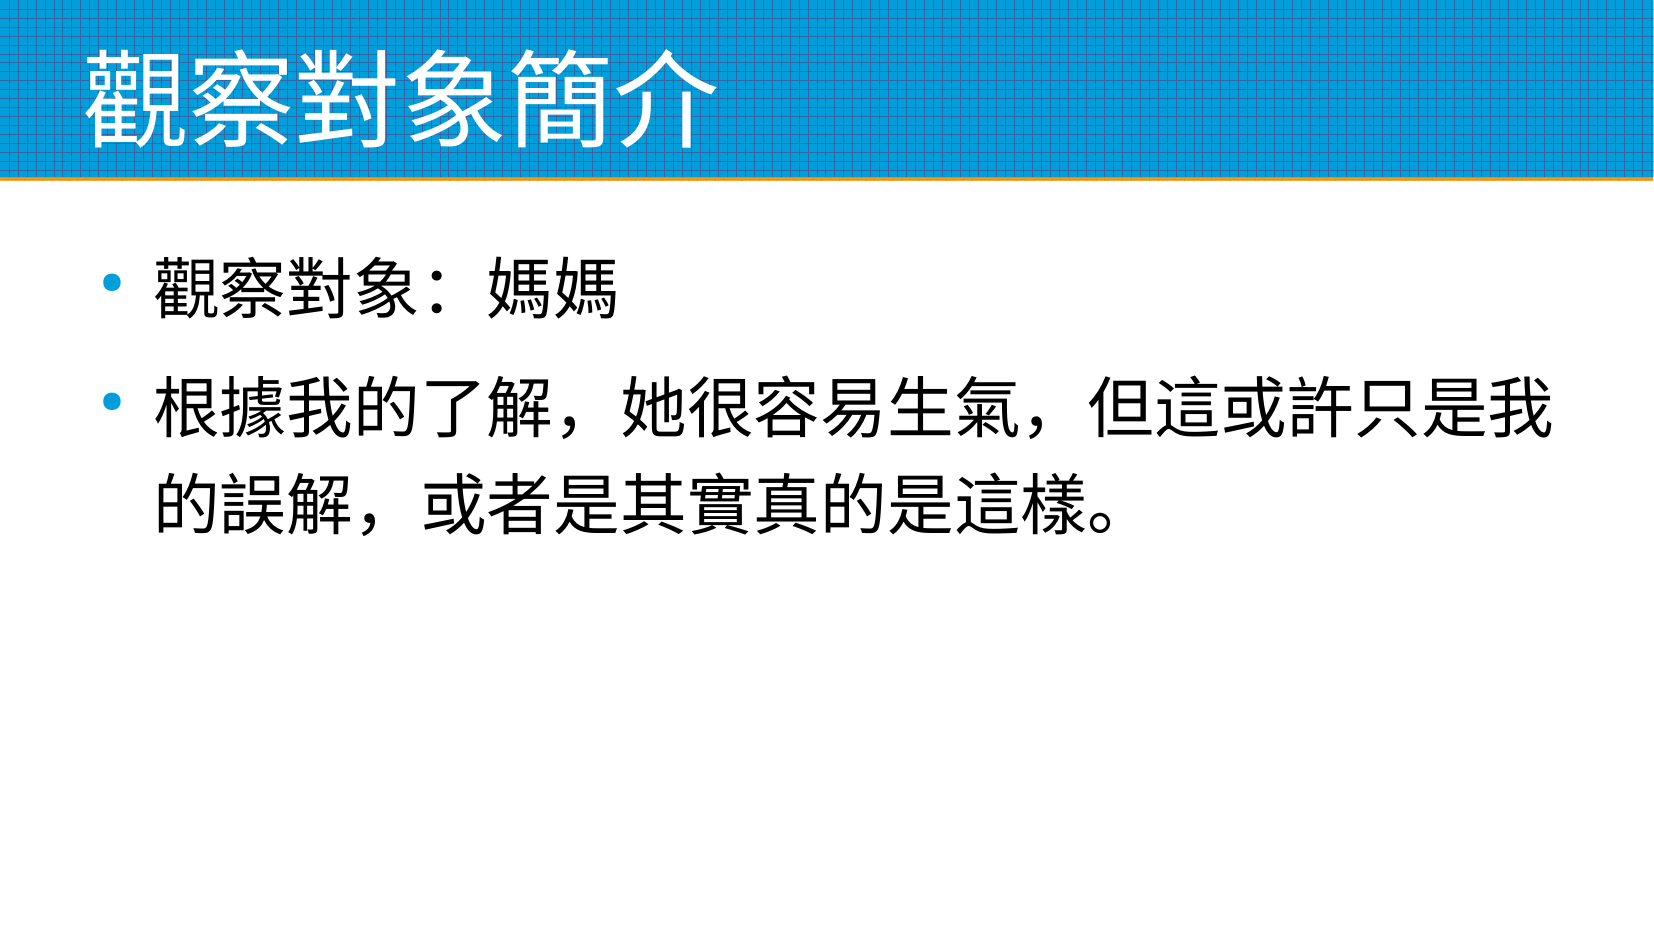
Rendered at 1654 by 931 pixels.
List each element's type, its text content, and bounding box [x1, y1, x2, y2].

list 觀察對象：媽媽 根據我的了解，她很容易生氣，但這或許只是我的誤解，或者是其實真的是這樣。 [82, 236, 1563, 811]
title 觀察對象簡介 [82, 14, 1571, 171]
